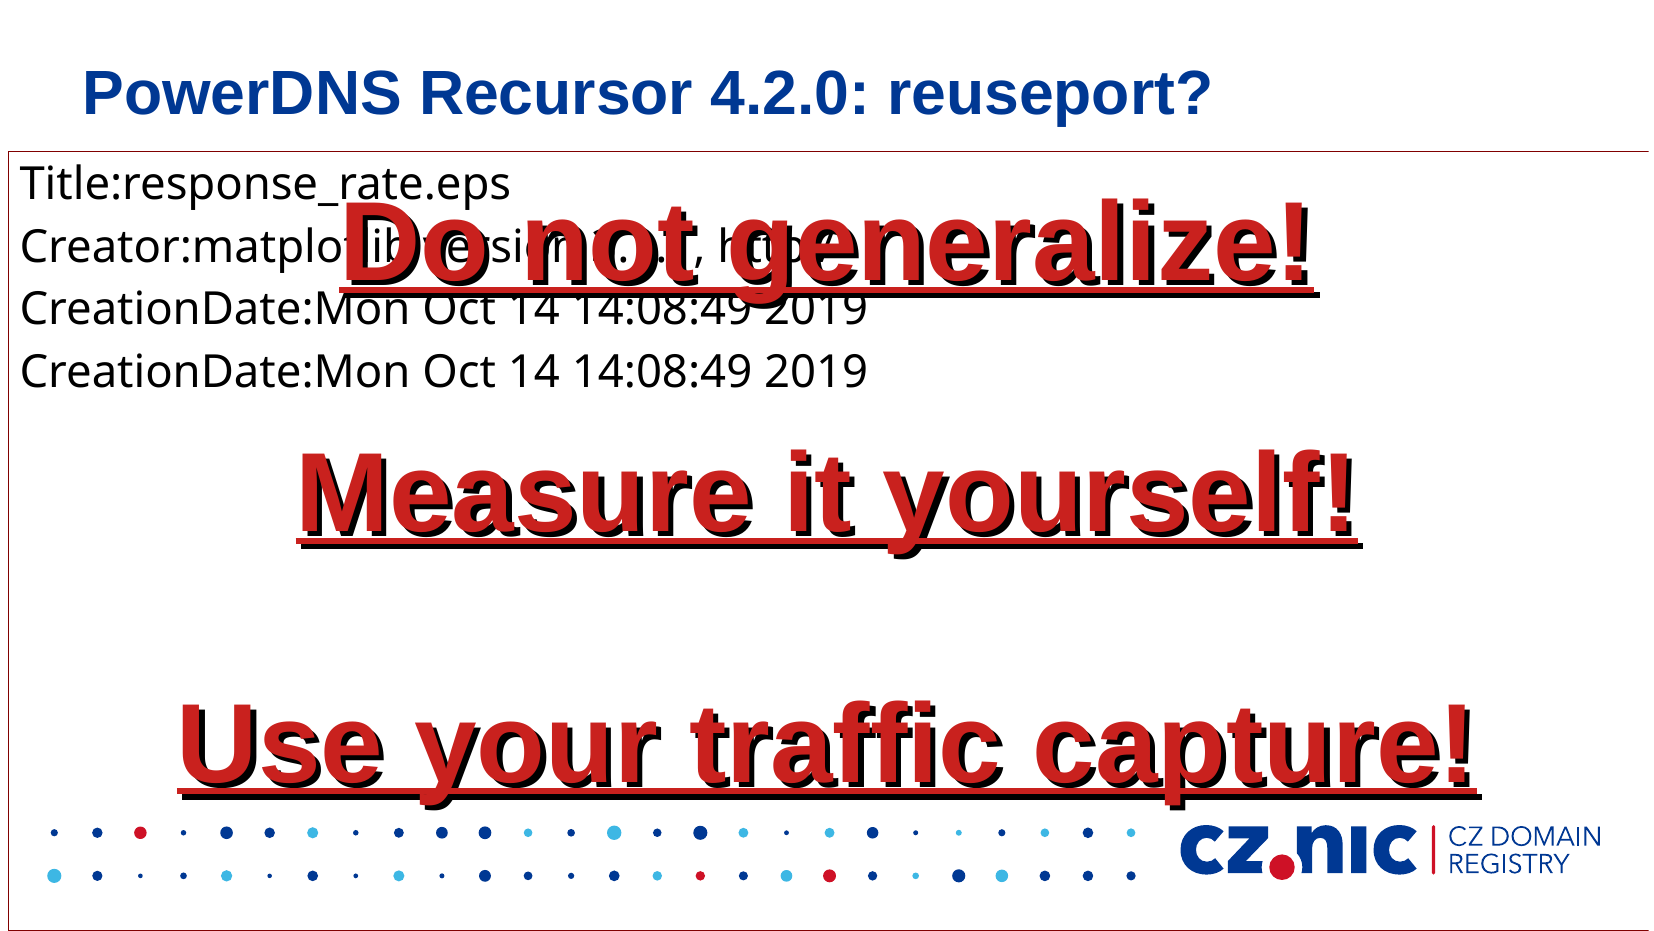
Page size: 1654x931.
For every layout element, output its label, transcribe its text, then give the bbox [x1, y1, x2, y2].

picture [4, 147, 1649, 931]
text_box Do not generalize! Measure it yourself! Use your traffic capture! [161, 171, 1492, 814]
title PowerDNS Recursor 4.2.0: reuseport? [82, 53, 1571, 133]
